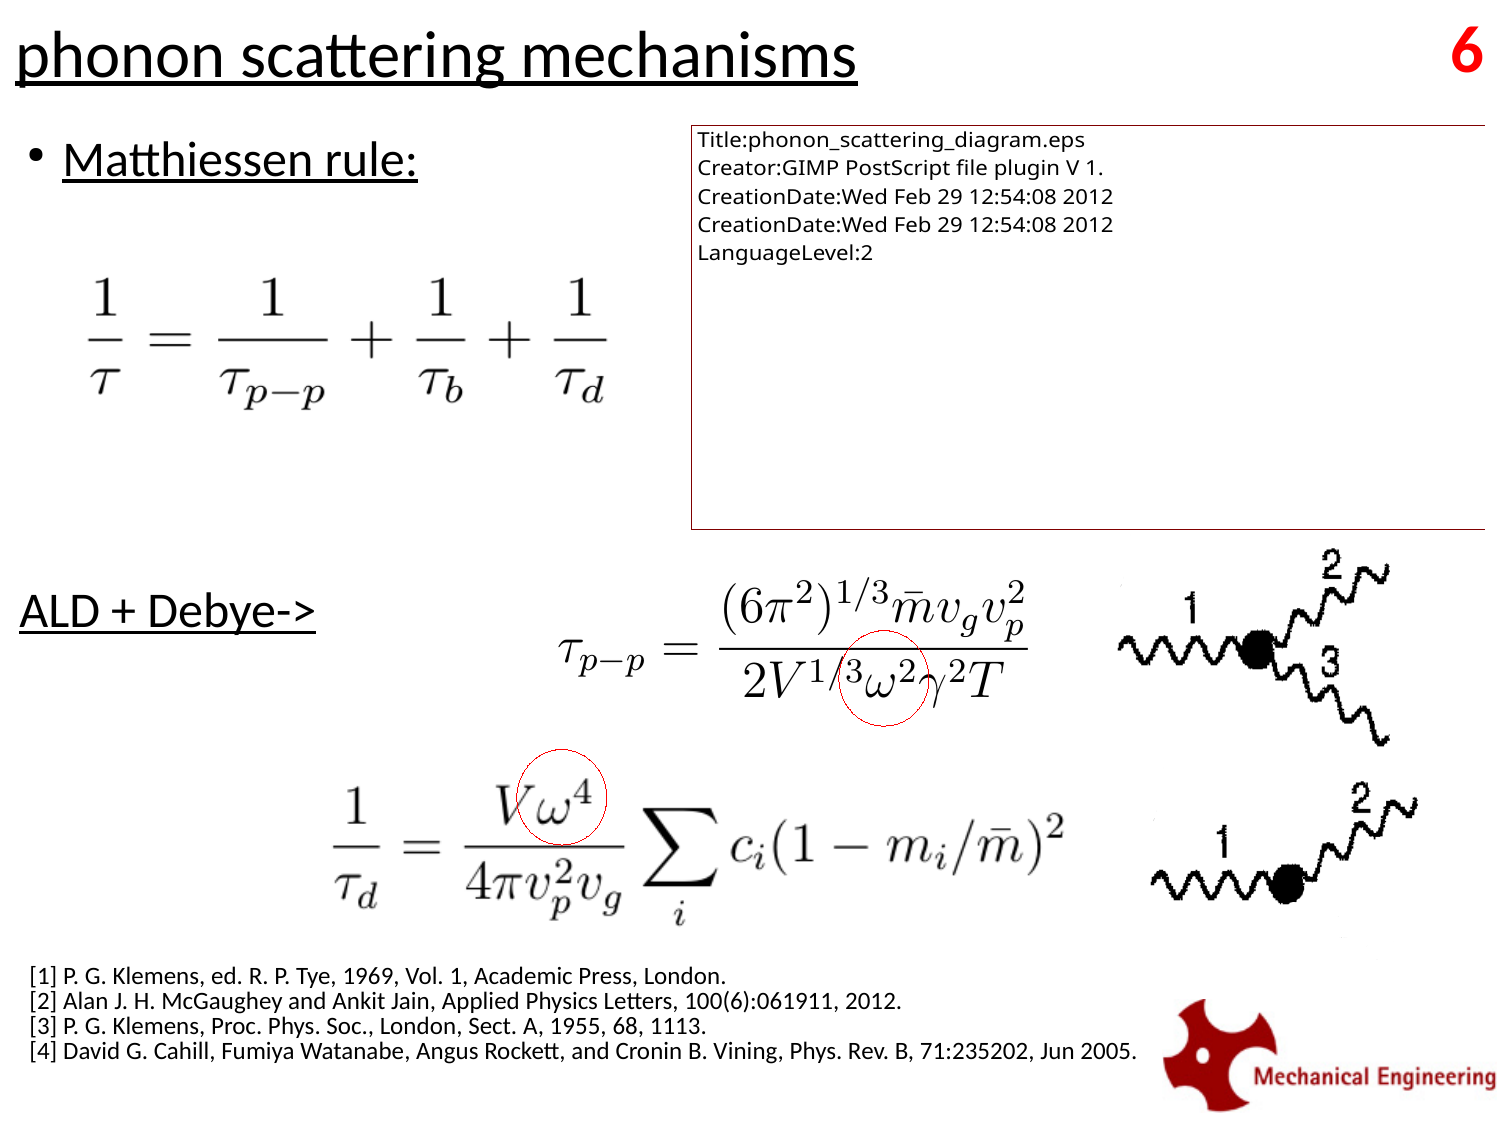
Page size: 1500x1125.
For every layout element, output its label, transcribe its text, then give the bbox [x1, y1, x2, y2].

text_box Matthiessen rule: [12, 118, 718, 194]
picture [690, 124, 1486, 530]
picture [1116, 534, 1392, 754]
picture [1162, 999, 1497, 1113]
picture [1149, 767, 1420, 990]
text_box [1] P. G. Klemens, ed. R. P. Tye, 1969, Vol. 1, Academic Press, London. [2] Alan J. H. McGaughey and Ankit Jain, Applied Physics Letters, 100(6):061911, 2012. [3] P. G. Klemens, Proc. Phys. Soc., London, Sect. A, 1955, 68, 1113. [4] David G. Cahill, Fumiya Watanabe, Angus Rockett, and Cronin B. Vining, Phys. Rev. B, 71:235202, Jun 2005. [0, 958, 1156, 1125]
text_box 6 [1436, 0, 1500, 93]
picture [321, 763, 1072, 935]
title phonon scattering mechanisms [0, 0, 1351, 145]
picture [45, 254, 616, 421]
picture [546, 564, 1034, 721]
text_box ALD + Debye-> [0, 582, 466, 656]
